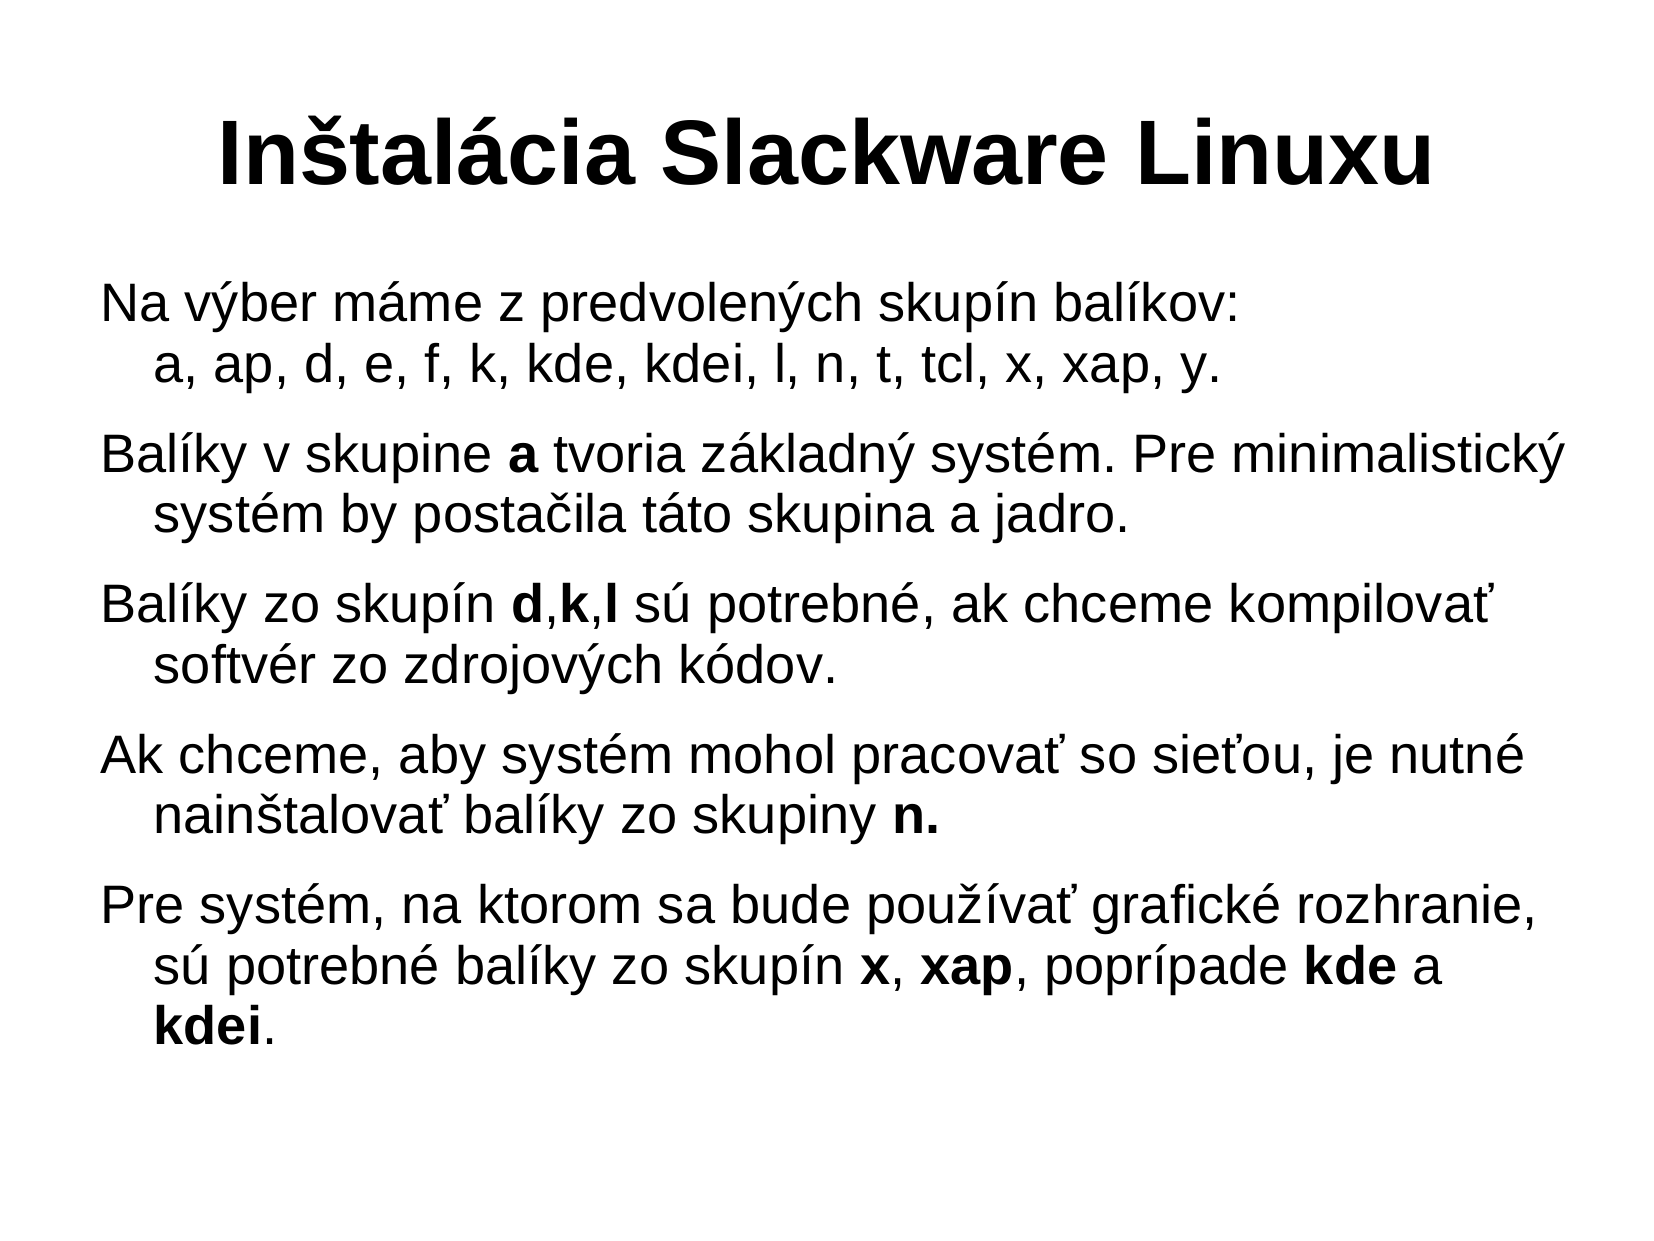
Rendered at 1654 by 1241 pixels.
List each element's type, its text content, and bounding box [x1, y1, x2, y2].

title Inštalácia Slackware Linuxu [82, 49, 1571, 257]
list Na výber máme z predvolených skupín balíkov: a, ap, d, e, f, k, kde, kdei, l, n, t, tcl, x, xap, y. Balíky v skupine a tvoria základný systém. Pre minimalistický systém by postačila táto skupina a jadro. Balíky zo skupín d,k,l sú potrebné, ak chceme kompilovať softvér zo zdrojových kódov. Ak chceme, aby systém mohol pracovať so sieťou, je nutné nainštalovať balíky zo skupiny n. Pre systém, na ktorom sa bude používať grafické rozhranie, sú potrebné balíky zo skupín x, xap, poprípade kde a kdei. [82, 272, 1571, 1091]
